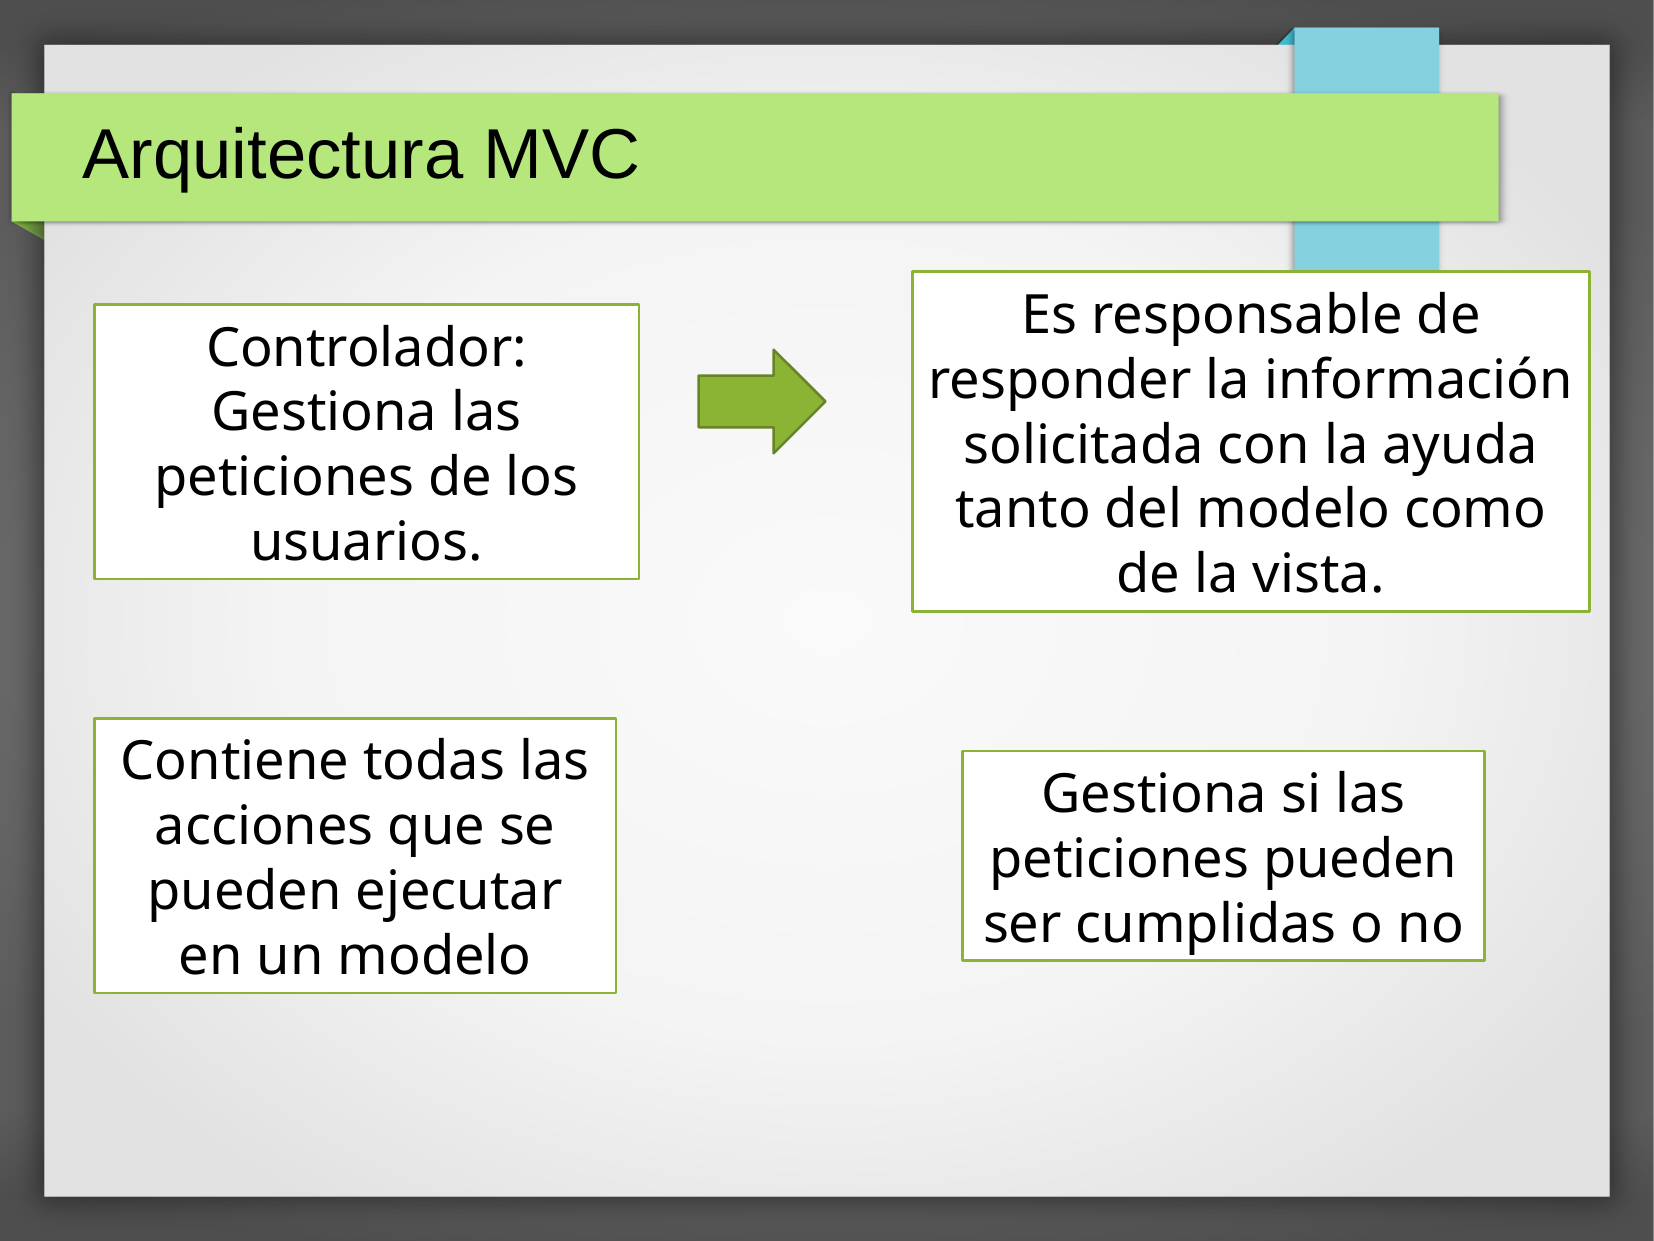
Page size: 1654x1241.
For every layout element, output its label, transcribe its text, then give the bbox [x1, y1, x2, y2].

picture [0, 0, 1654, 1241]
title Arquitectura MVC [82, 94, 1264, 213]
text_box Controlador: Gestiona las peticiones de los usuarios. [94, 304, 639, 580]
text_box Contiene todas las acciones que se pueden ejecutar en un modelo [94, 718, 617, 993]
text_box Gestiona si las peticiones pueden ser cumplidas o no [962, 751, 1485, 961]
text_box [698, 349, 826, 454]
text_box Es responsable de responder la información solicitada con la ayuda tanto del modelo como de la vista. [912, 271, 1590, 612]
